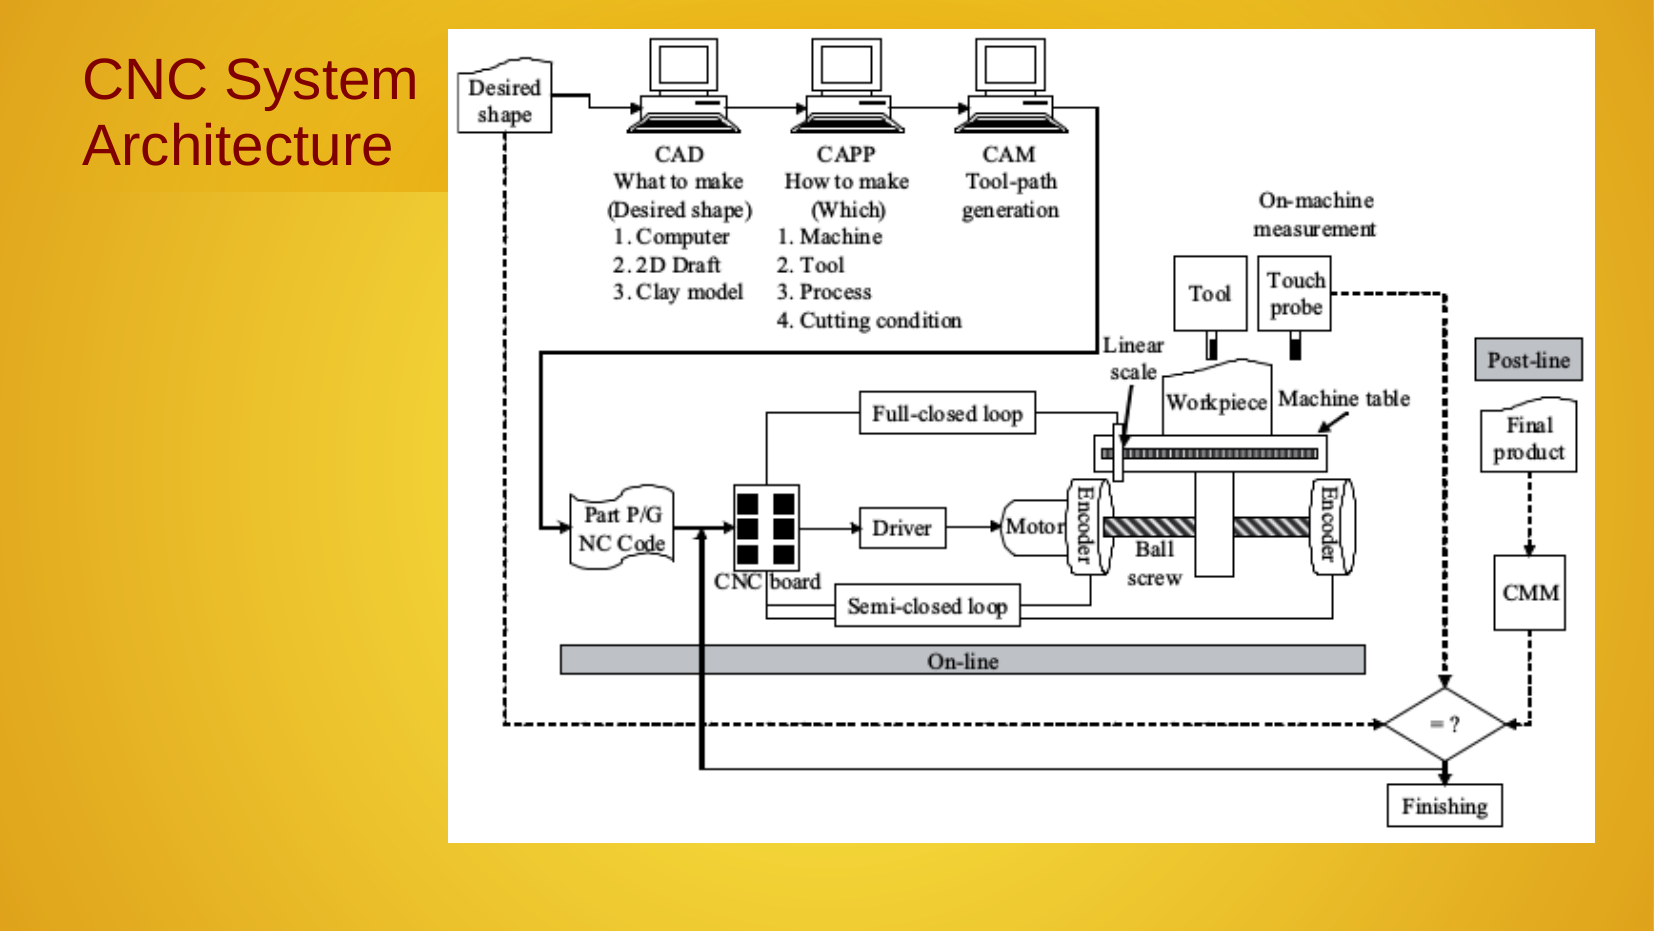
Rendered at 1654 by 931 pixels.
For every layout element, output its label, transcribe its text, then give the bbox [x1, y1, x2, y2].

title CNC System Architecture [82, 35, 448, 189]
picture [448, 29, 1595, 843]
